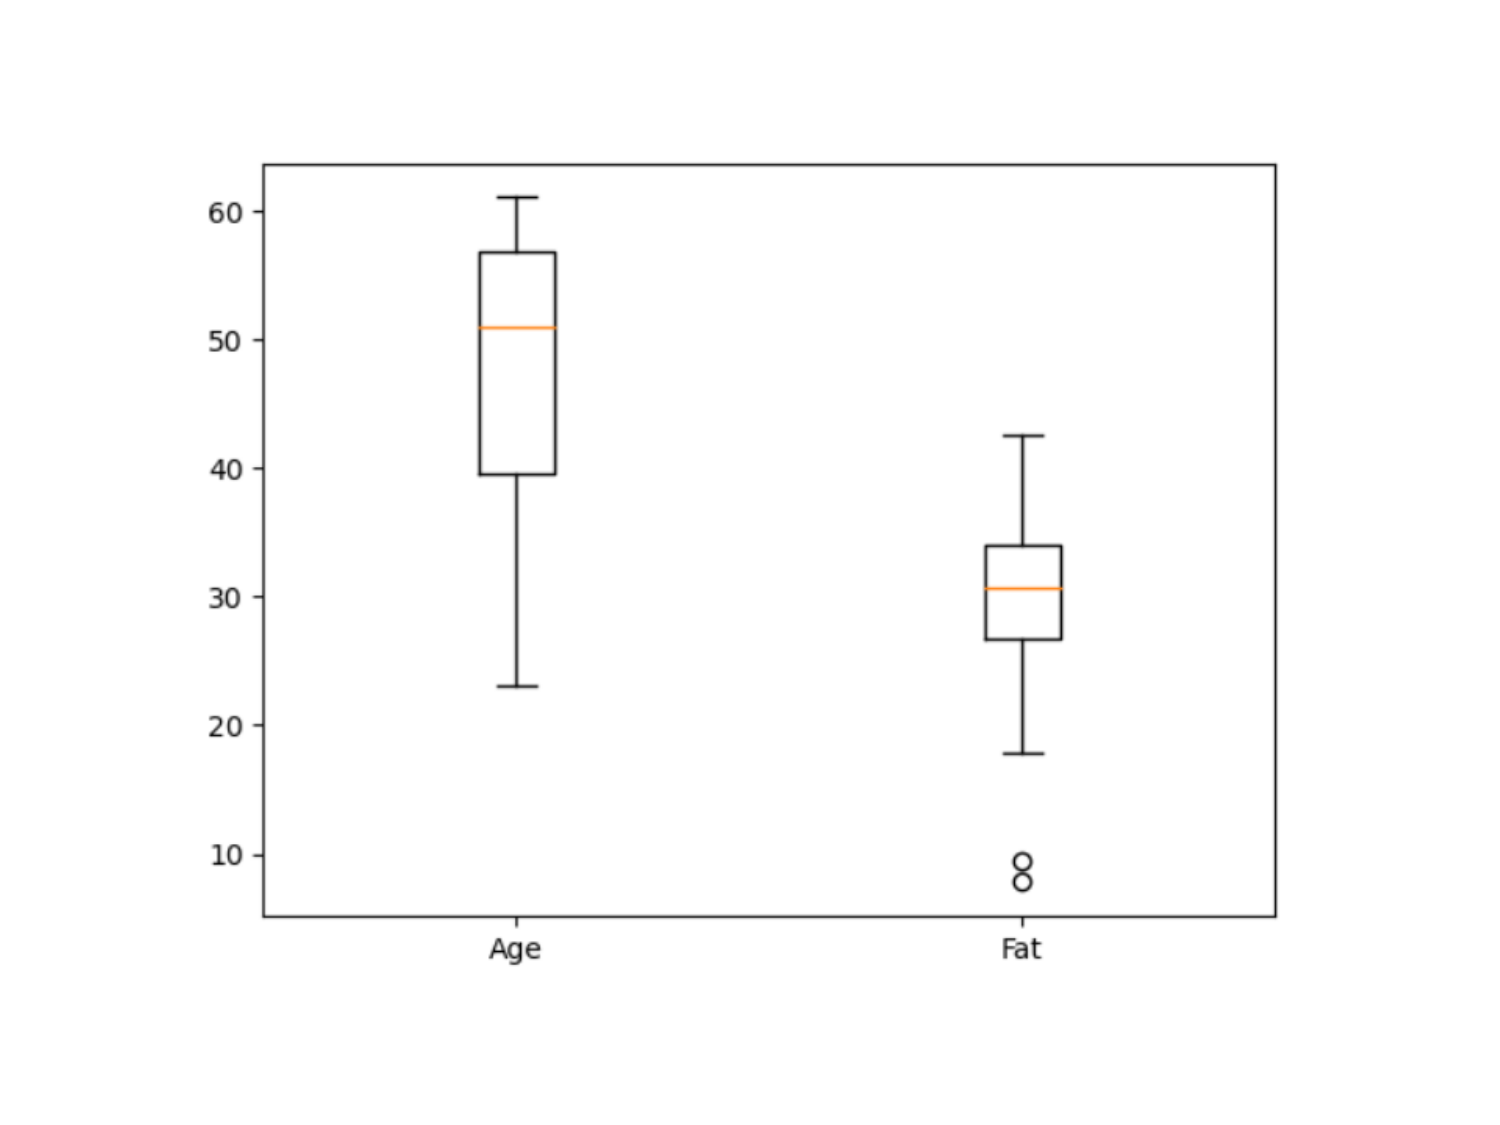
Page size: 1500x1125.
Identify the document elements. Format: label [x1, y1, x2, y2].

picture [192, 150, 1314, 976]
